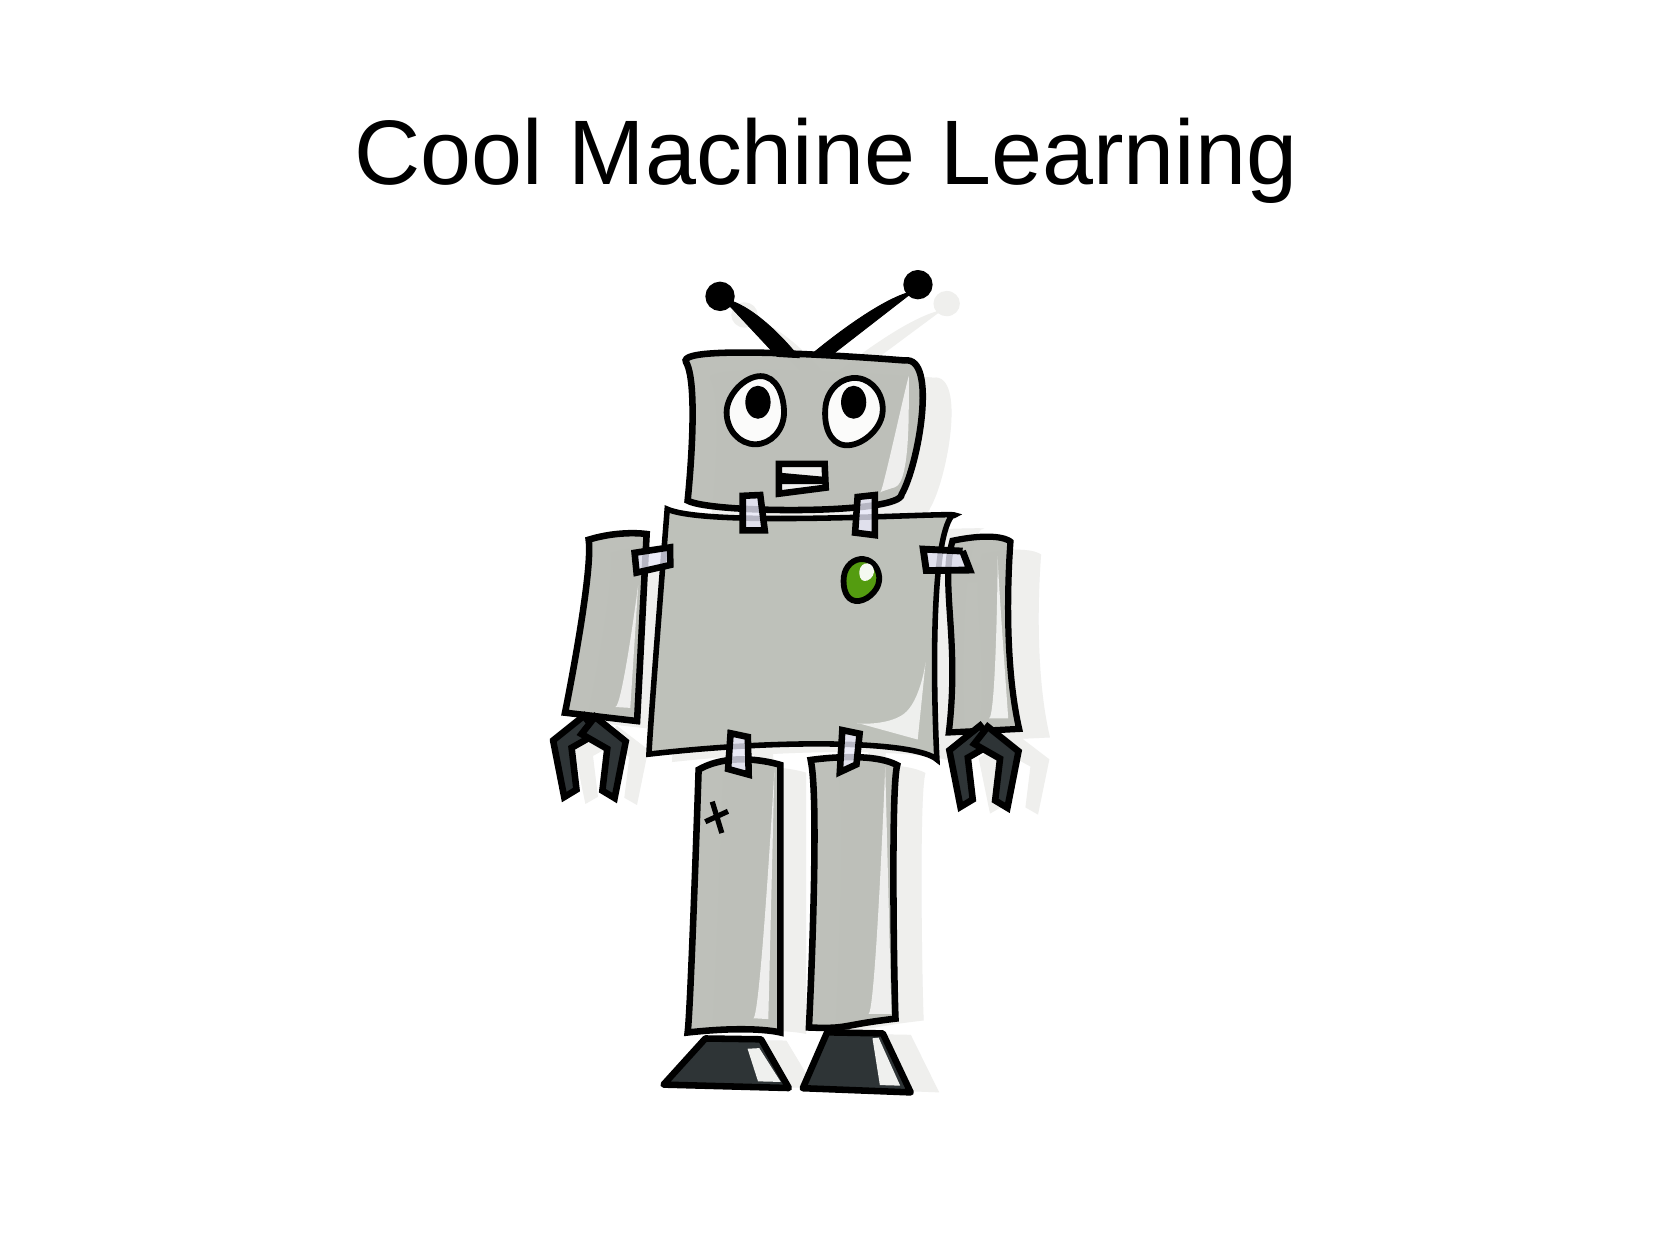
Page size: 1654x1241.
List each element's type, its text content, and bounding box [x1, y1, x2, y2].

picture [549, 270, 1051, 1096]
title Cool Machine Learning [82, 49, 1571, 257]
